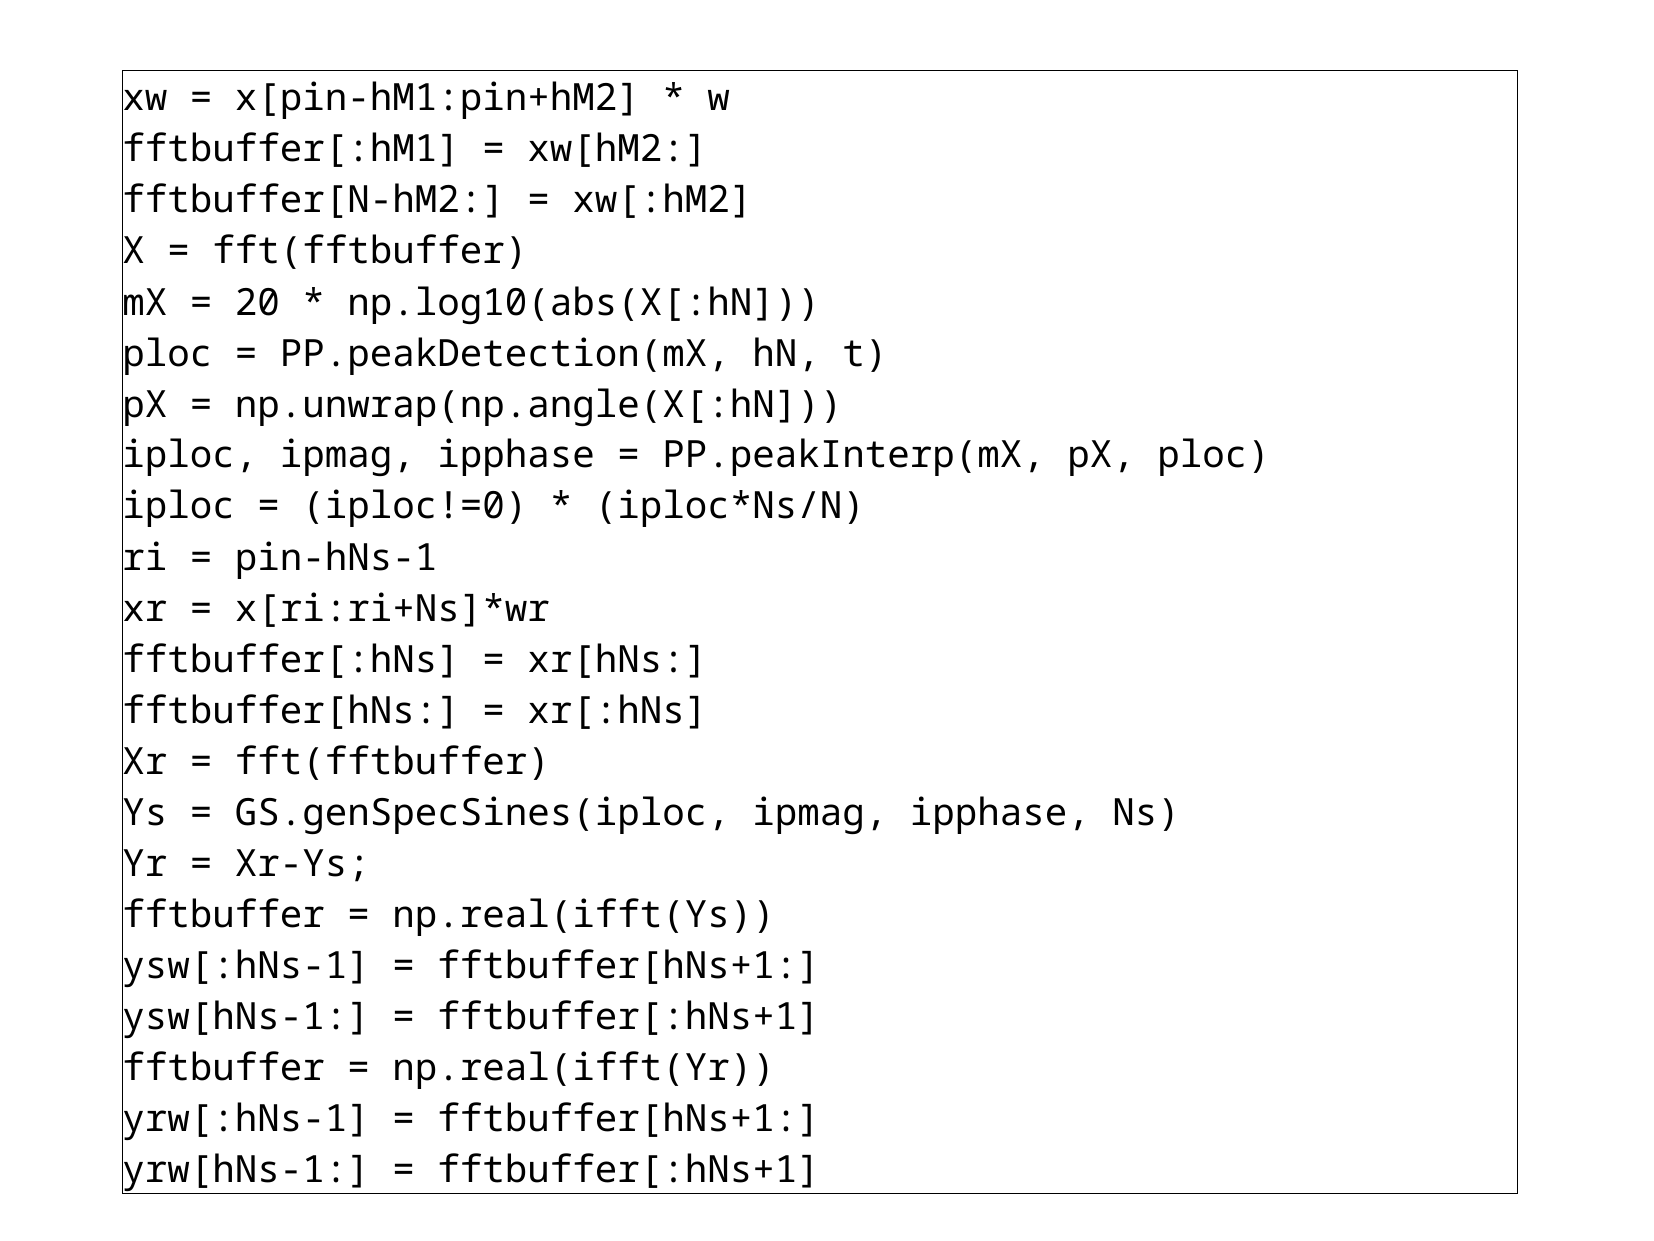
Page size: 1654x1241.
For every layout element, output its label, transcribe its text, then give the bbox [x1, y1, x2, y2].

text_box xw = x[pin-hM1:pin+hM2] * w fftbuffer[:hM1] = xw[hM2:] fftbuffer[N-hM2:] = xw[:hM2] X = fft(fftbuffer) mX = 20 * np.log10(abs(X[:hN])) ploc = PP.peakDetection(mX, hN, t) pX = np.unwrap(np.angle(X[:hN])) iploc, ipmag, ipphase = PP.peakInterp(mX, pX, ploc) iploc = (iploc!=0) * (iploc*Ns/N) ri = pin-hNs-1 xr = x[ri:ri+Ns]*wr fftbuffer[:hNs] = xr[hNs:] fftbuffer[hNs:] = xr[:hNs] Xr = fft(fftbuffer) Ys = GS.genSpecSines(iploc, ipmag, ipphase, Ns) Yr = Xr-Ys; fftbuffer = np.real(ifft(Ys)) ysw[:hNs-1] = fftbuffer[hNs+1:] ysw[hNs-1:] = fftbuffer[:hNs+1] fftbuffer = np.real(ifft(Yr)) yrw[:hNs-1] = fftbuffer[hNs+1:] yrw[hNs-1:] = fftbuffer[:hNs+1] [122, 209, 1518, 1055]
